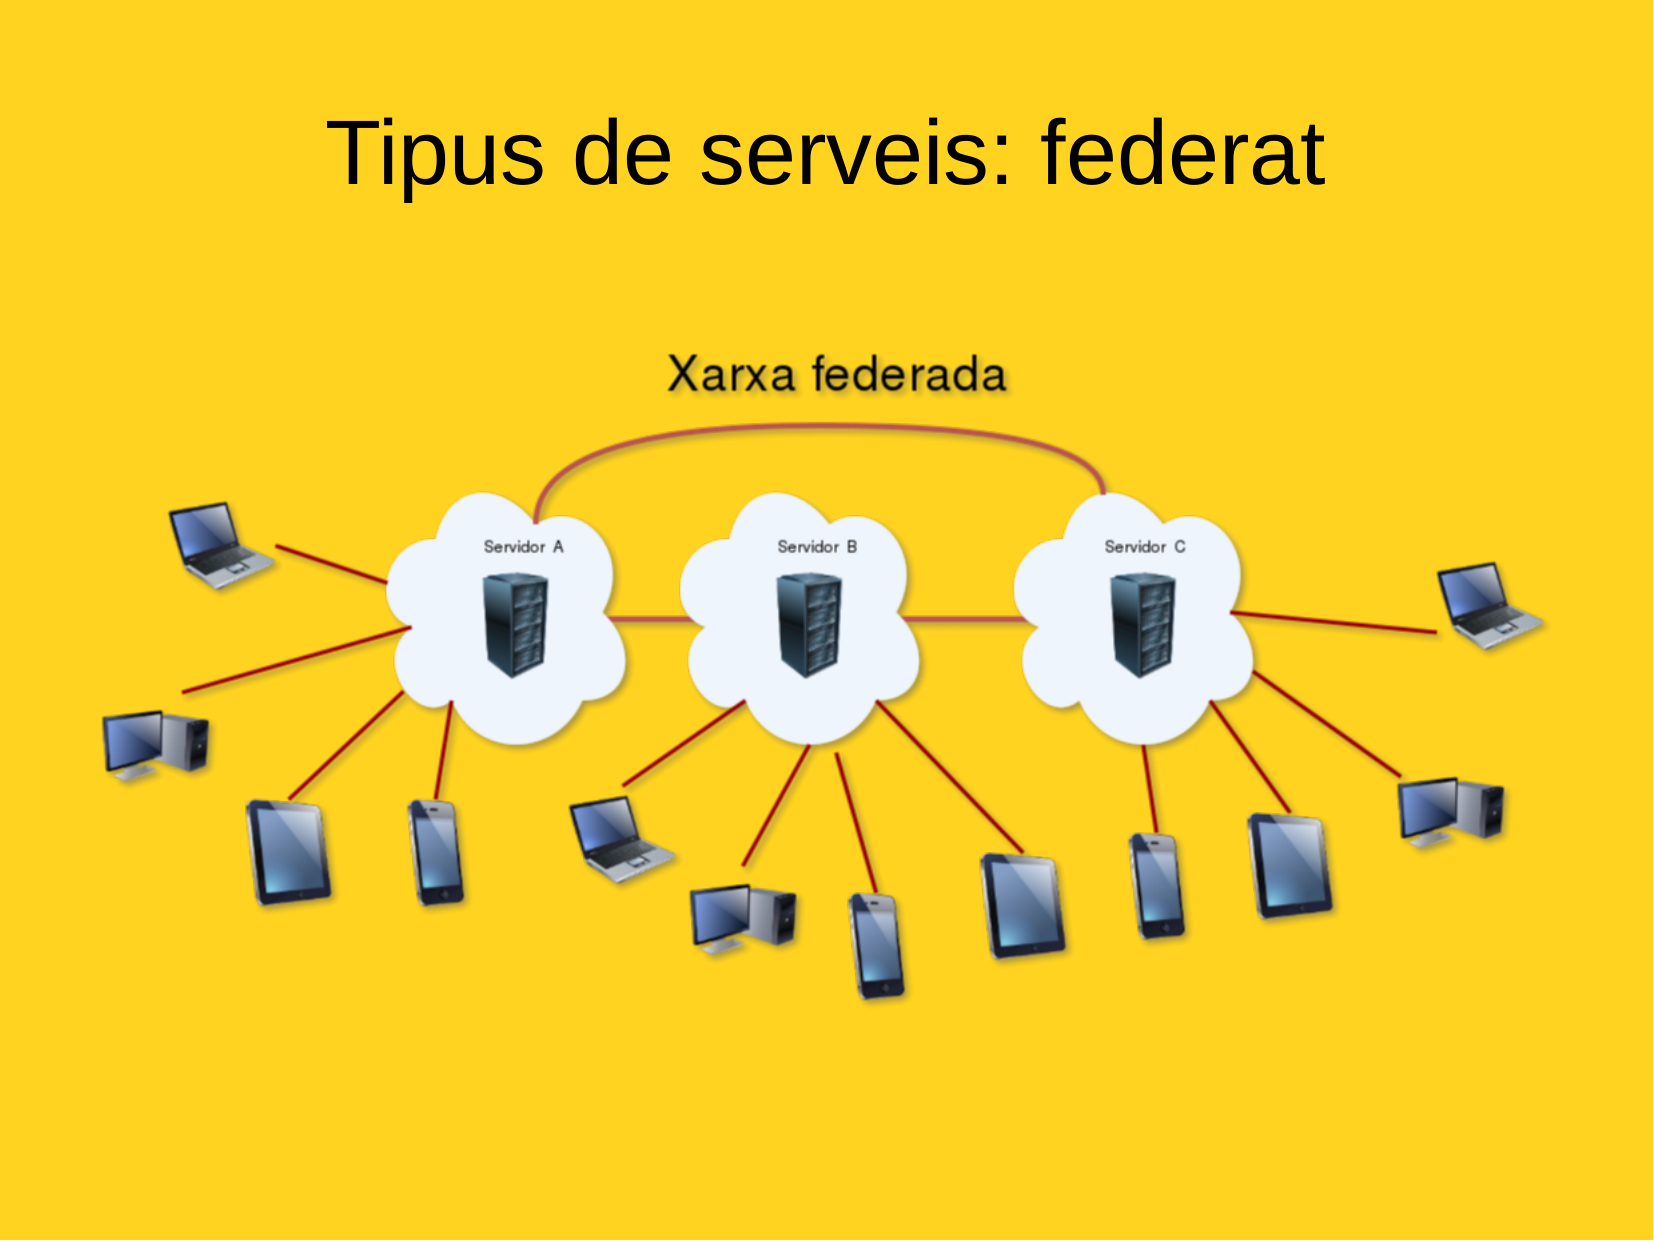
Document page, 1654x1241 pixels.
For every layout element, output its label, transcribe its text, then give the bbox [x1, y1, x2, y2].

picture [100, 290, 1554, 1010]
title Tipus de serveis: federat [82, 49, 1571, 257]
